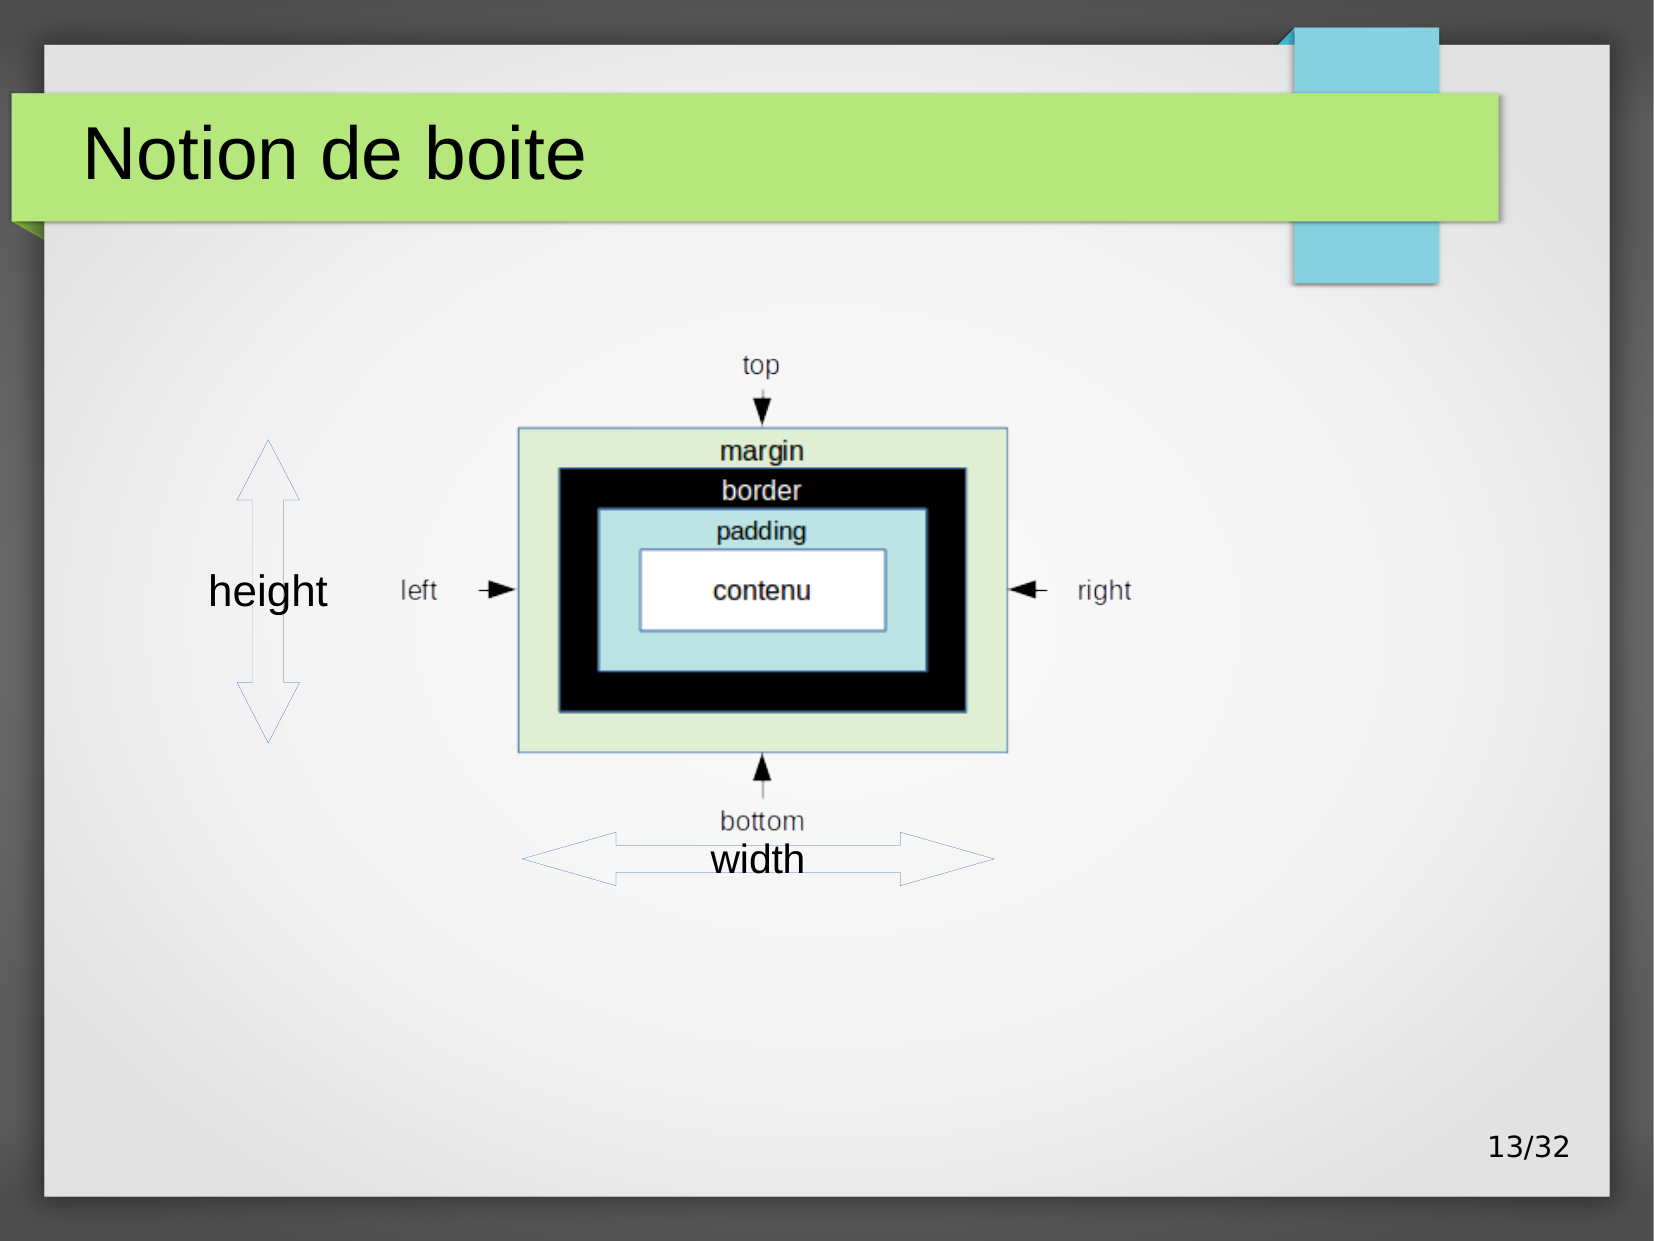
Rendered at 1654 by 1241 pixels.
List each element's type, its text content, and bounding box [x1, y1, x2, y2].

title Notion de boite [82, 94, 1264, 213]
picture [0, 0, 1654, 1241]
